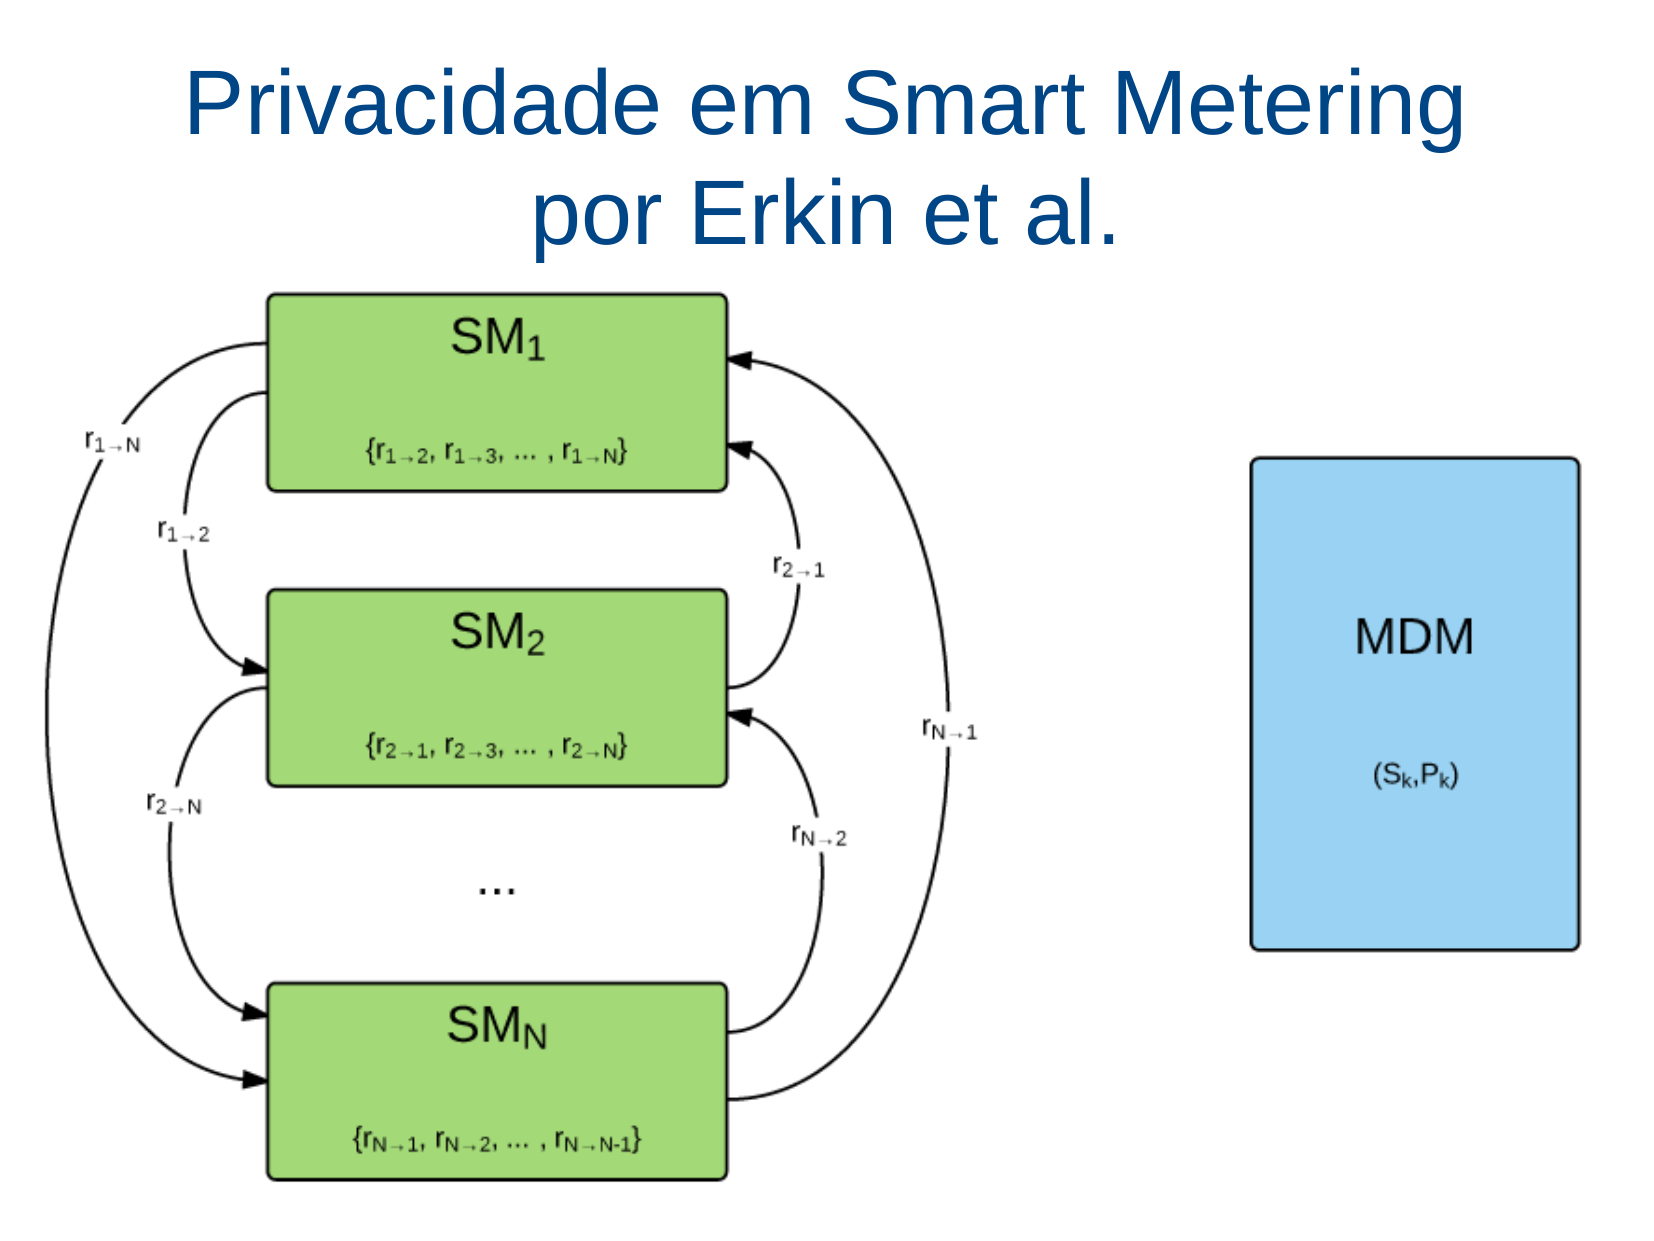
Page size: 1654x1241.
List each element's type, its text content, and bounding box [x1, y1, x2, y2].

title Privacidade em Smart Metering por Erkin et al. [82, 42, 1571, 263]
picture [40, 281, 1621, 1197]
